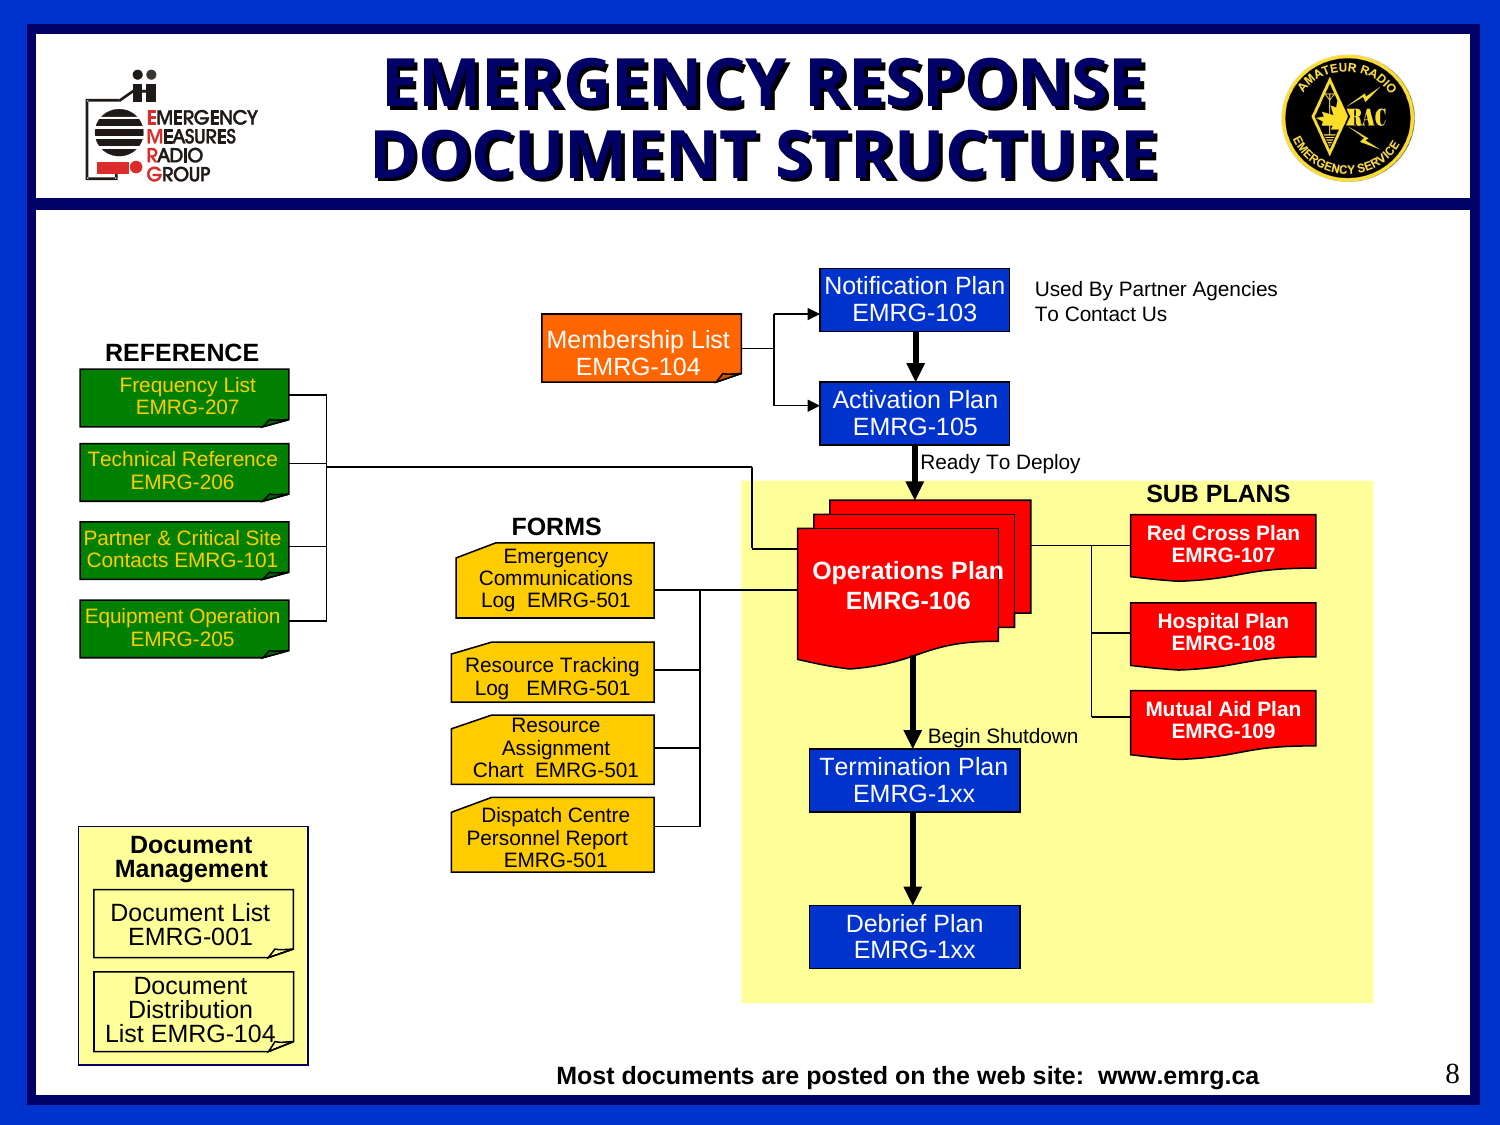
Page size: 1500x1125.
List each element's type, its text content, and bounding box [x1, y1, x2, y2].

text_box Most documents are posted on the web site: www.emrg.ca [541, 1051, 1277, 1097]
text_box [475, 642, 655, 647]
text_box [741, 480, 797, 589]
text_box Ready To Deploy [905, 440, 1096, 482]
text_box Activation Plan EMRG-105 [817, 379, 1014, 449]
text_box [916, 546, 1091, 715]
text_box [541, 313, 742, 318]
text_box EMERGENCY RESPONSE DOCUMENT STRUCTURE [354, 41, 1174, 201]
text_box Document Distribution List EMRG-104 [83, 967, 299, 1055]
text_box Mutual Aid Plan EMRG-109 [1121, 690, 1326, 751]
text_box Emergency Communications Log EMRG-501 [440, 537, 672, 621]
text_box Red Cross Plan EMRG-107 [1121, 514, 1326, 575]
text_box FORMS [459, 508, 655, 548]
text_box Partner & Critical Site Contacts EMRG-101 [64, 519, 301, 580]
text_box Document Management [94, 826, 289, 890]
text_box Begin Shutdown [913, 715, 1094, 756]
text_box Membership List EMRG-104 [530, 318, 747, 389]
text_box [78, 826, 309, 1065]
text_box Termination Plan EMRG-1xx [797, 746, 1031, 816]
text_box [741, 480, 1374, 1004]
text_box Resource Tracking Log EMRG-501 [433, 647, 672, 708]
text_box Dispatch Centre Personnel Report EMRG-501 [440, 797, 672, 881]
text_box Frequency List EMRG-207 [80, 366, 296, 427]
text_box Equipment Operation EMRG-205 [64, 597, 301, 659]
text_box SUB PLANS [1121, 475, 1316, 515]
text_box Document List EMRG-001 [83, 894, 299, 958]
text_box [916, 480, 1121, 545]
text_box Operations Plan EMRG-106 [797, 500, 1031, 669]
picture [1281, 54, 1415, 182]
text_box Hospital Plan EMRG-108 [1121, 602, 1326, 664]
text_box [753, 480, 914, 548]
text_box Debrief Plan EMRG-1xx [809, 902, 1021, 973]
text_box Notification Plan EMRG-103 [809, 265, 1021, 336]
text_box Technical Reference EMRG-206 [64, 441, 301, 502]
text_box Used By Partner Agencies To Contact Us [1020, 268, 1306, 334]
text_box REFERENCE [84, 335, 280, 375]
text_box Resource Assignment Chart EMRG-501 [440, 707, 672, 791]
